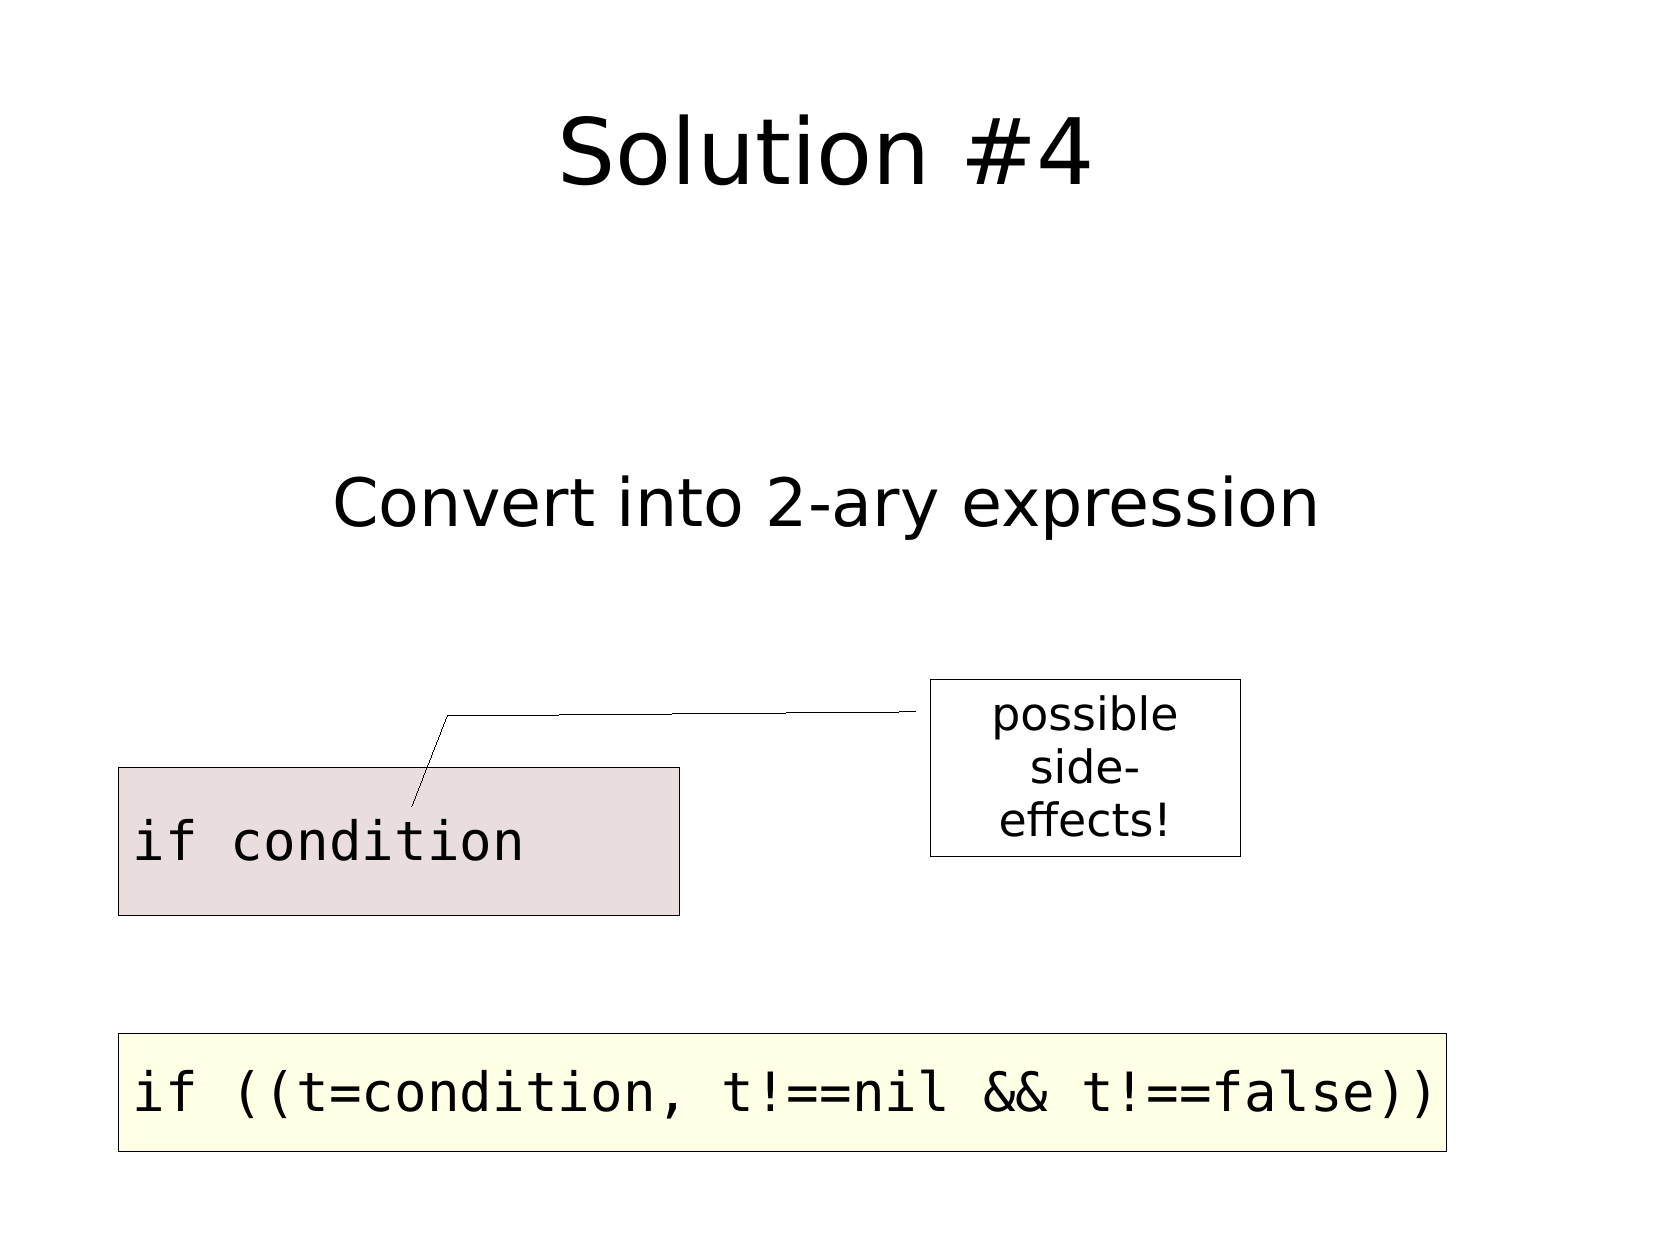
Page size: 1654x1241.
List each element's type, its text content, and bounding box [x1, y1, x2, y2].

subtitle Convert into 2-ary expression [82, 297, 1571, 709]
text_box if condition [118, 767, 680, 916]
text_box if ((t=condition, t!==nil && t!==false)) [118, 1033, 1447, 1152]
title Solution #4 [82, 56, 1571, 250]
text_box possible side-effects! [930, 679, 1240, 856]
